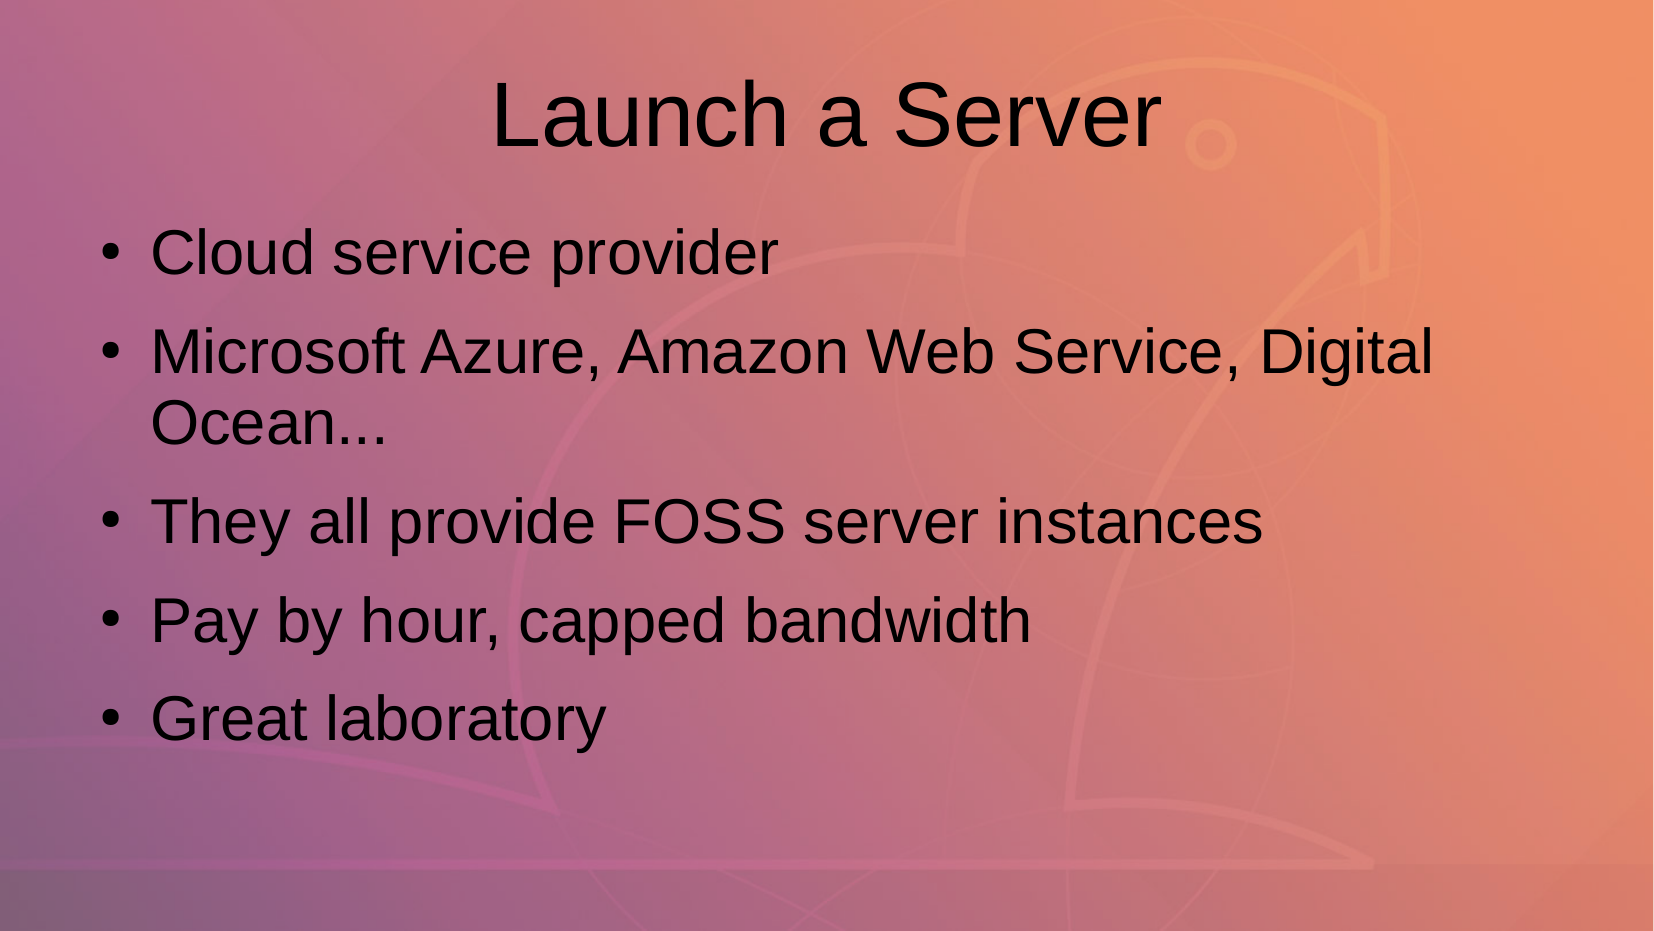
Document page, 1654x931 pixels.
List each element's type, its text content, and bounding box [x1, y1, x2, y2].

list Cloud service provider Microsoft Azure, Amazon Web Service, Digital Ocean... They all provide FOSS server instances Pay by hour, capped bandwidth Great laboratory [82, 217, 1571, 758]
title Launch a Server [82, 37, 1571, 193]
